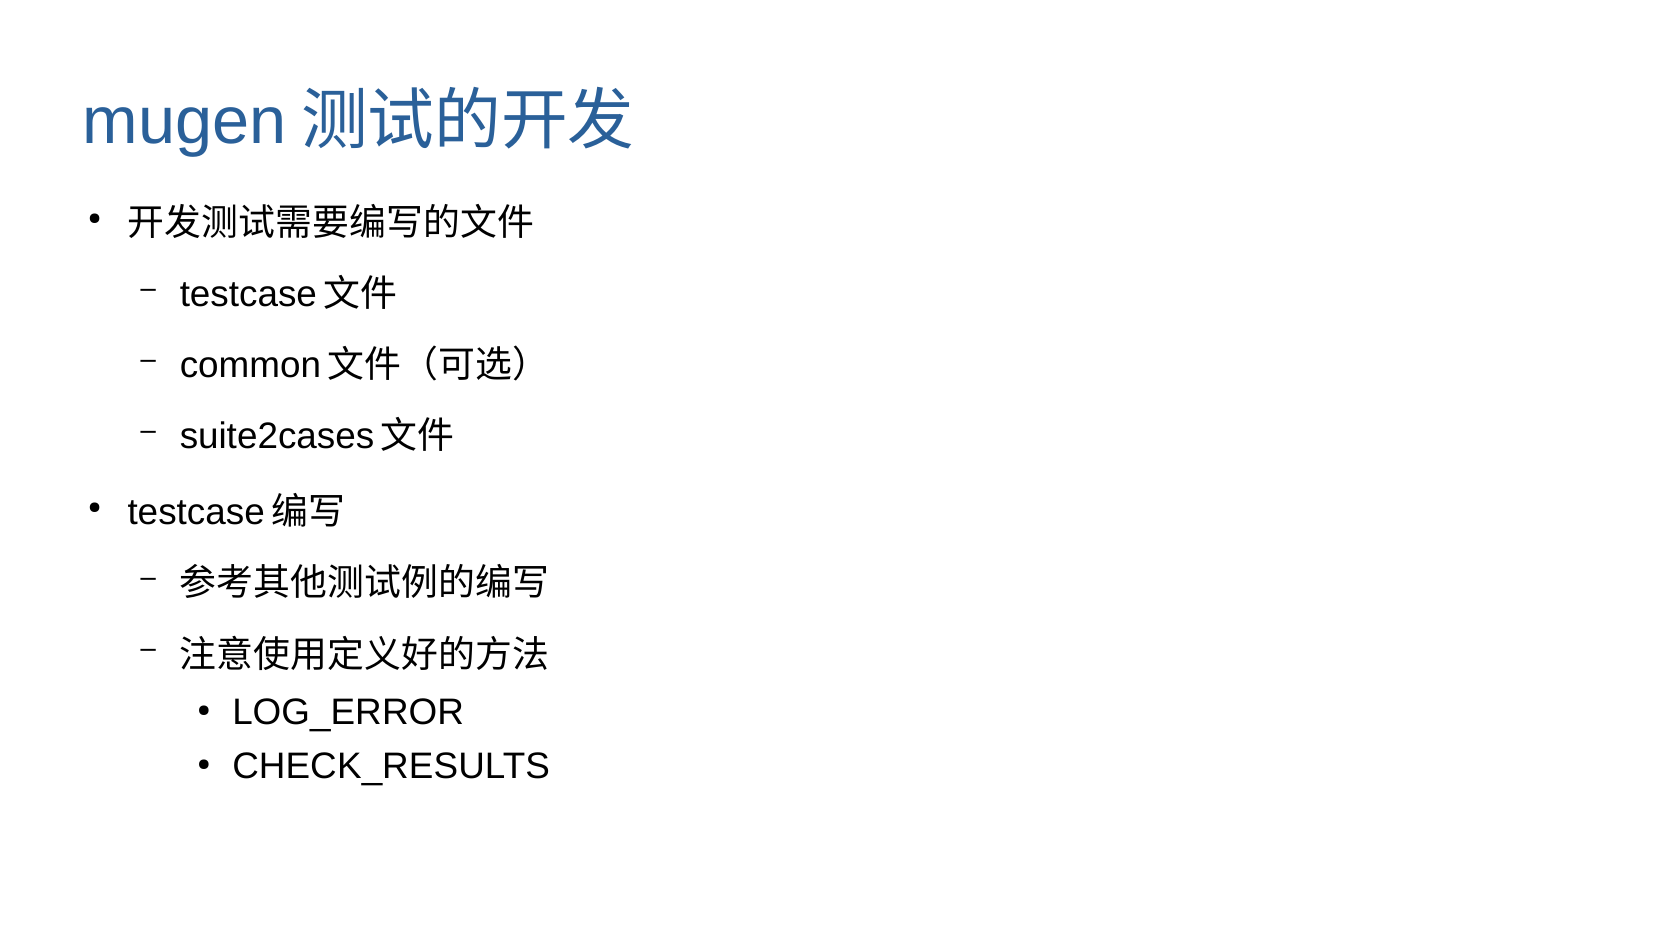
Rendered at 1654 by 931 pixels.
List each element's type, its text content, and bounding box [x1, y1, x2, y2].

title mugen测试的开发 [82, 37, 1571, 193]
list 开发测试需要编写的文件 testcase文件 common文件（可选） suite2cases文件 testcase编写 参考其他测试例的编写 注意使用定义好的方法 LOG_ERROR CHECK_RESULTS [75, 192, 1276, 788]
